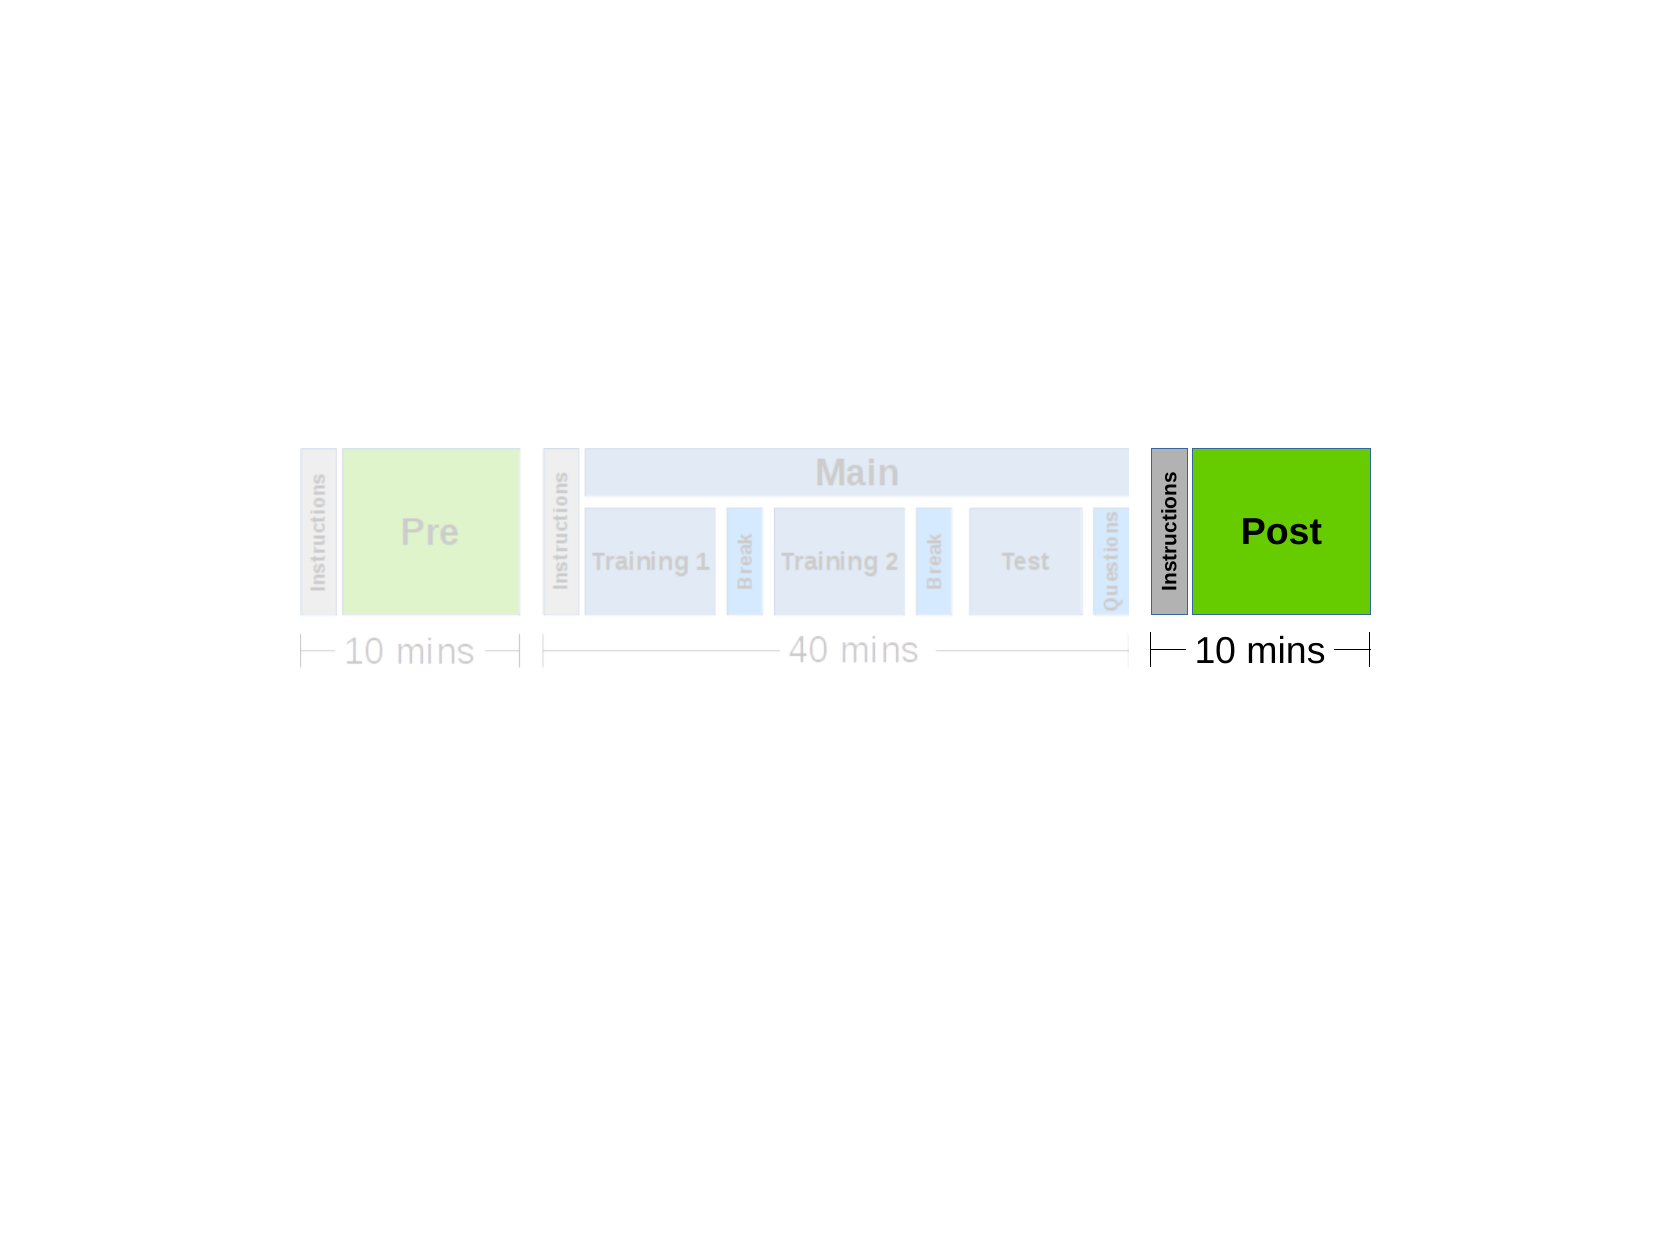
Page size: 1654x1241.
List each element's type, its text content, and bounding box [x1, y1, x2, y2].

text_box 10 mins [1179, 622, 1341, 680]
picture [300, 448, 1129, 680]
text_box Instructions [1151, 448, 1188, 615]
text_box Post [1192, 448, 1371, 615]
